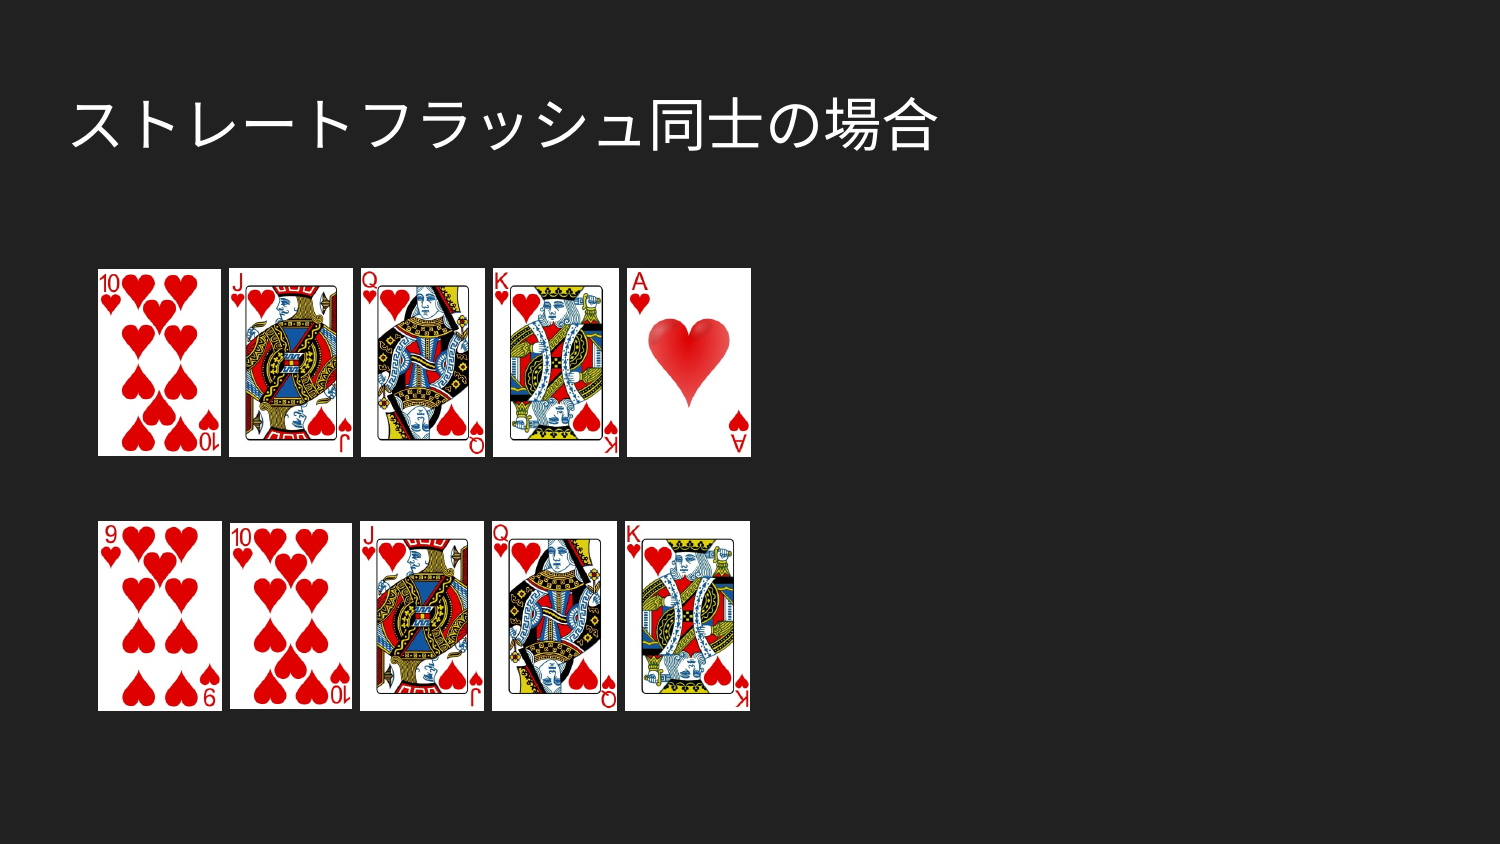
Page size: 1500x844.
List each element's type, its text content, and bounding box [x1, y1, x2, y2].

title ストレートフラッシュ同士の場合 [51, 72, 1449, 167]
picture [493, 268, 619, 457]
picture [627, 268, 751, 457]
picture [229, 268, 353, 457]
picture [98, 521, 222, 711]
picture [625, 521, 750, 711]
picture [230, 523, 352, 709]
picture [492, 521, 617, 711]
picture [98, 269, 221, 456]
picture [361, 268, 485, 457]
picture [360, 521, 484, 711]
